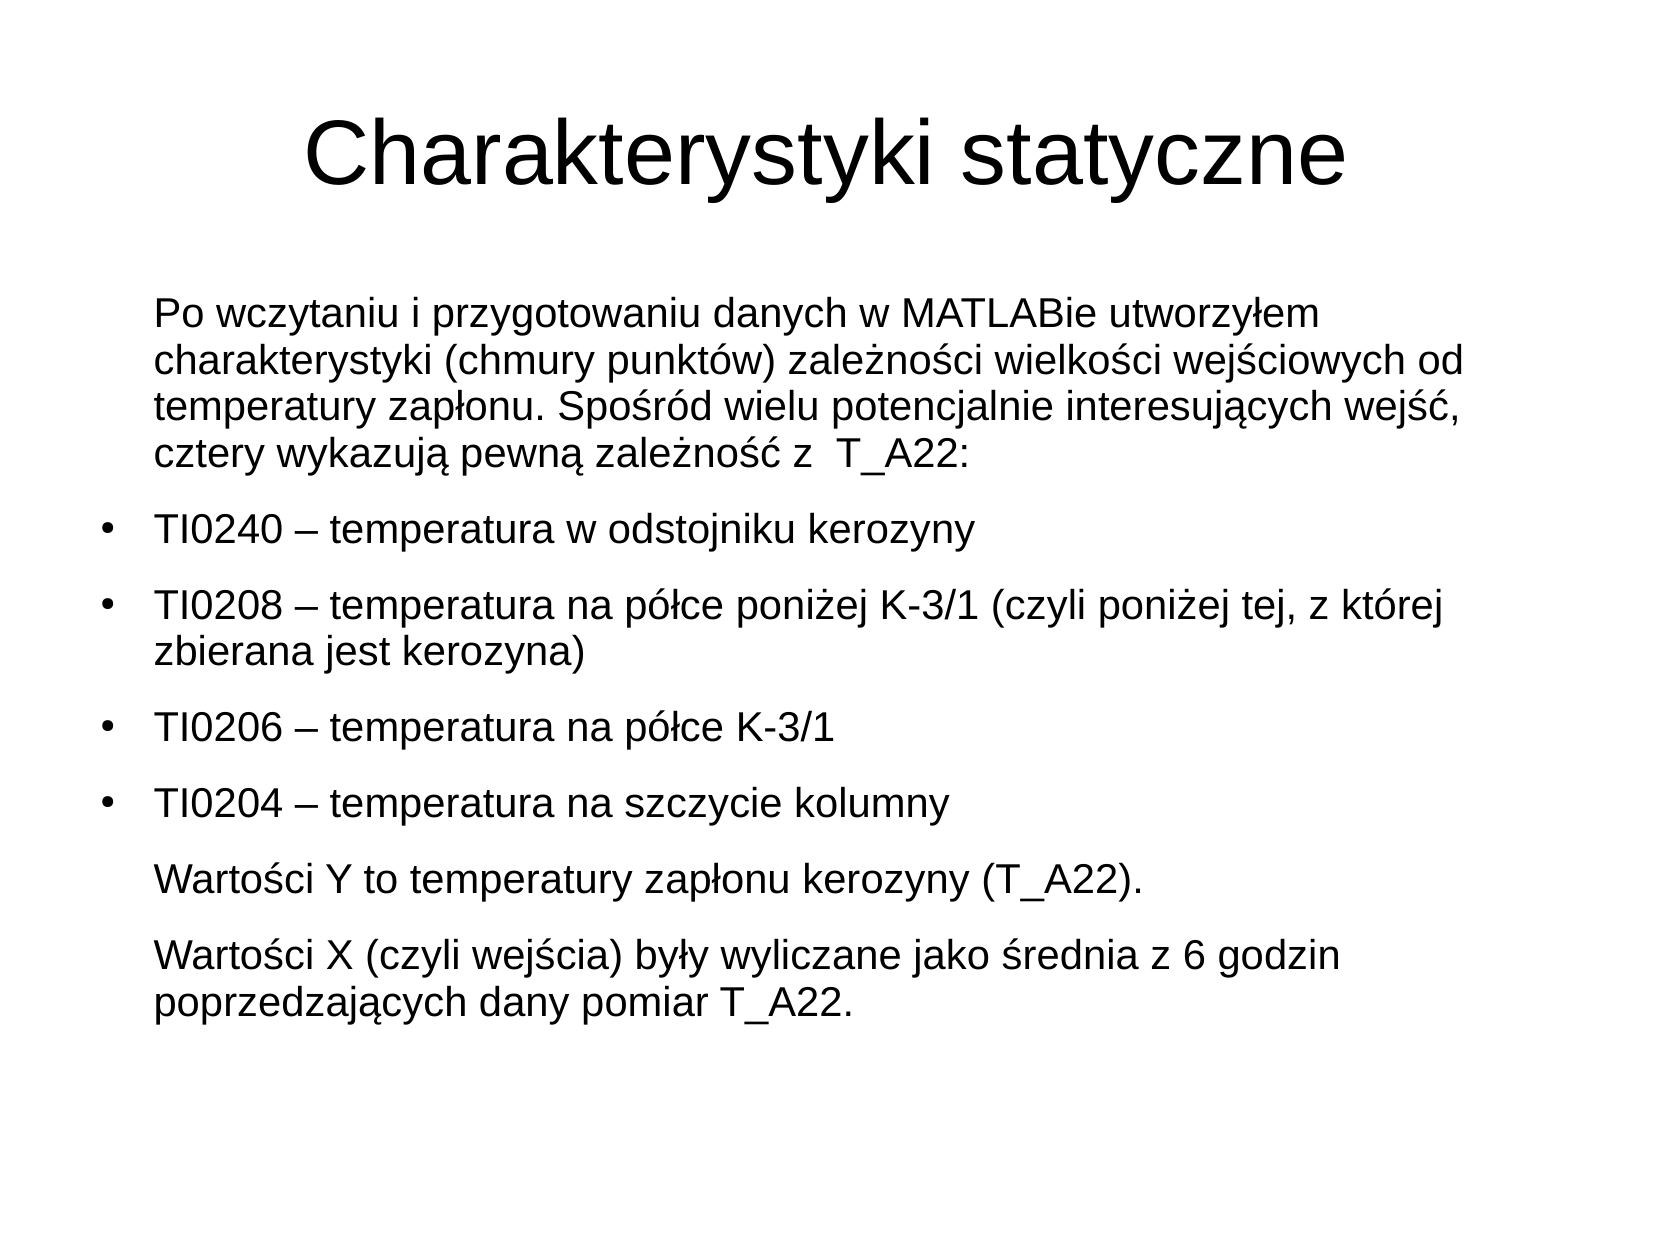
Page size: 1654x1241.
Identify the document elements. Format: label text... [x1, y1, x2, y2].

list Po wczytaniu i przygotowaniu danych w MATLABie utworzyłem charakterystyki (chmury punktów) zależności wielkości wejściowych od temperatury zapłonu. Spośród wielu potencjalnie interesujących wejść, cztery wykazują pewną zależność z T_A22: TI0240 – temperatura w odstojniku kerozyny TI0208 – temperatura na półce poniżej K-3/1 (czyli poniżej tej, z której zbierana jest kerozyna) TI0206 – temperatura na półce K-3/1 TI0204 – temperatura na szczycie kolumny Wartości Y to temperatury zapłonu kerozyny (T_A22). Wartości X (czyli wejścia) były wyliczane jako średnia z 6 godzin poprzedzających dany pomiar T_A22. [82, 290, 1571, 1152]
title Charakterystyki statyczne [82, 49, 1571, 257]
